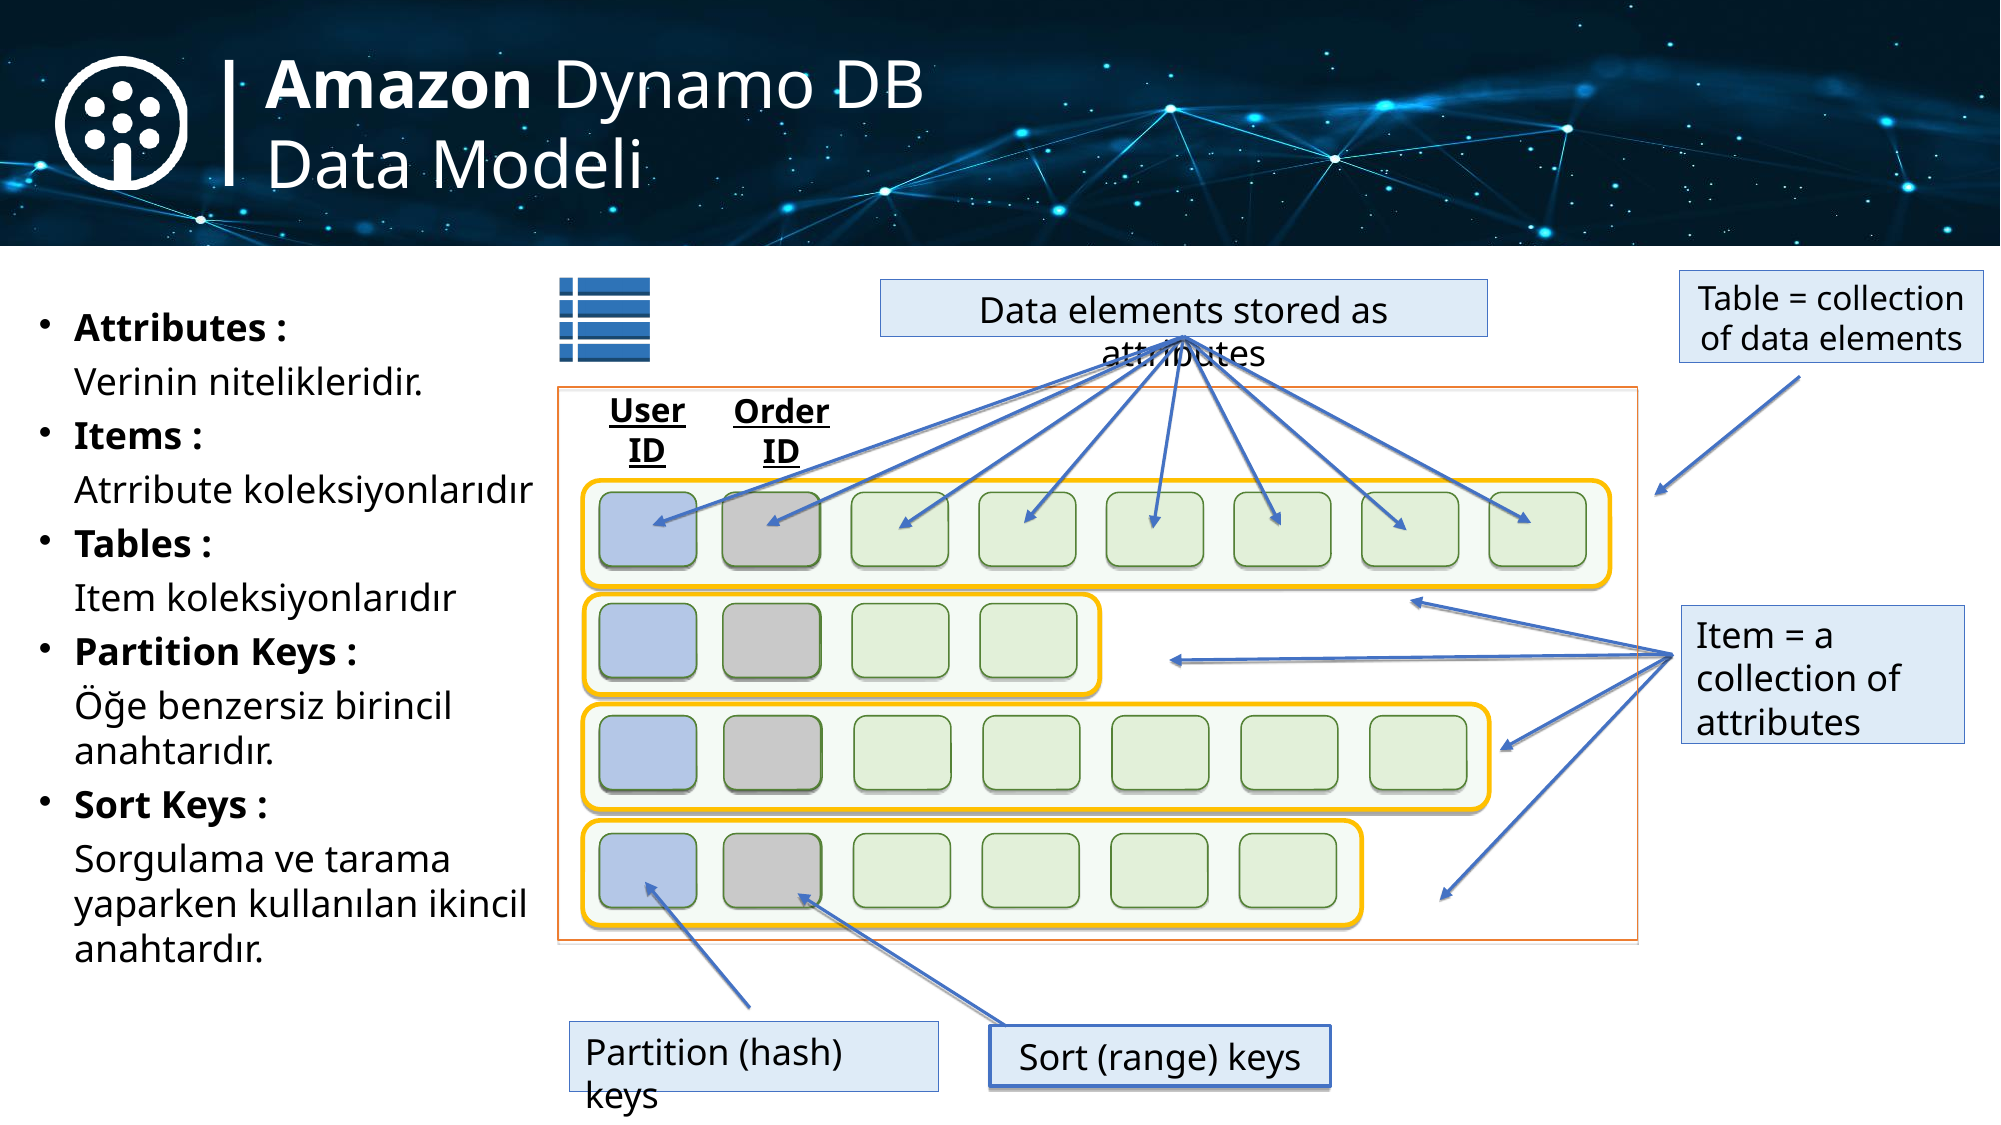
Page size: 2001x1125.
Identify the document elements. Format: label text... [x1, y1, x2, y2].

text_box Order ID [689, 382, 875, 487]
text_box Amazon Dynamo DB Data Modeli [250, 34, 1375, 210]
text_box Sort (range) keys [990, 1026, 1331, 1086]
text_box User ID [565, 382, 730, 486]
picture [549, 264, 660, 376]
text_box Item = a collection of attributes [1681, 605, 1965, 744]
text_box [224, 59, 234, 186]
text_box Order ID [776, 451, 875, 487]
picture [0, 0, 2000, 246]
text_box Data elements stored as attributes [880, 279, 1488, 337]
text_box [0, 246, 2000, 1125]
text_box Table = collection of data elements [1679, 270, 1984, 363]
text_box Partition (hash) keys [569, 1021, 939, 1092]
text_box Attributes : Verinin nitelikleridir. Items : Atrribute koleksiyonlarıdır Tables : Item koleksiyonlarıdır Partition Keys : Öğe benzersiz birincil anahtarıdır. Sort Keys : Sorgulama ve tarama yaparken kullanılan ikincil anahtardır. [24, 296, 558, 1032]
